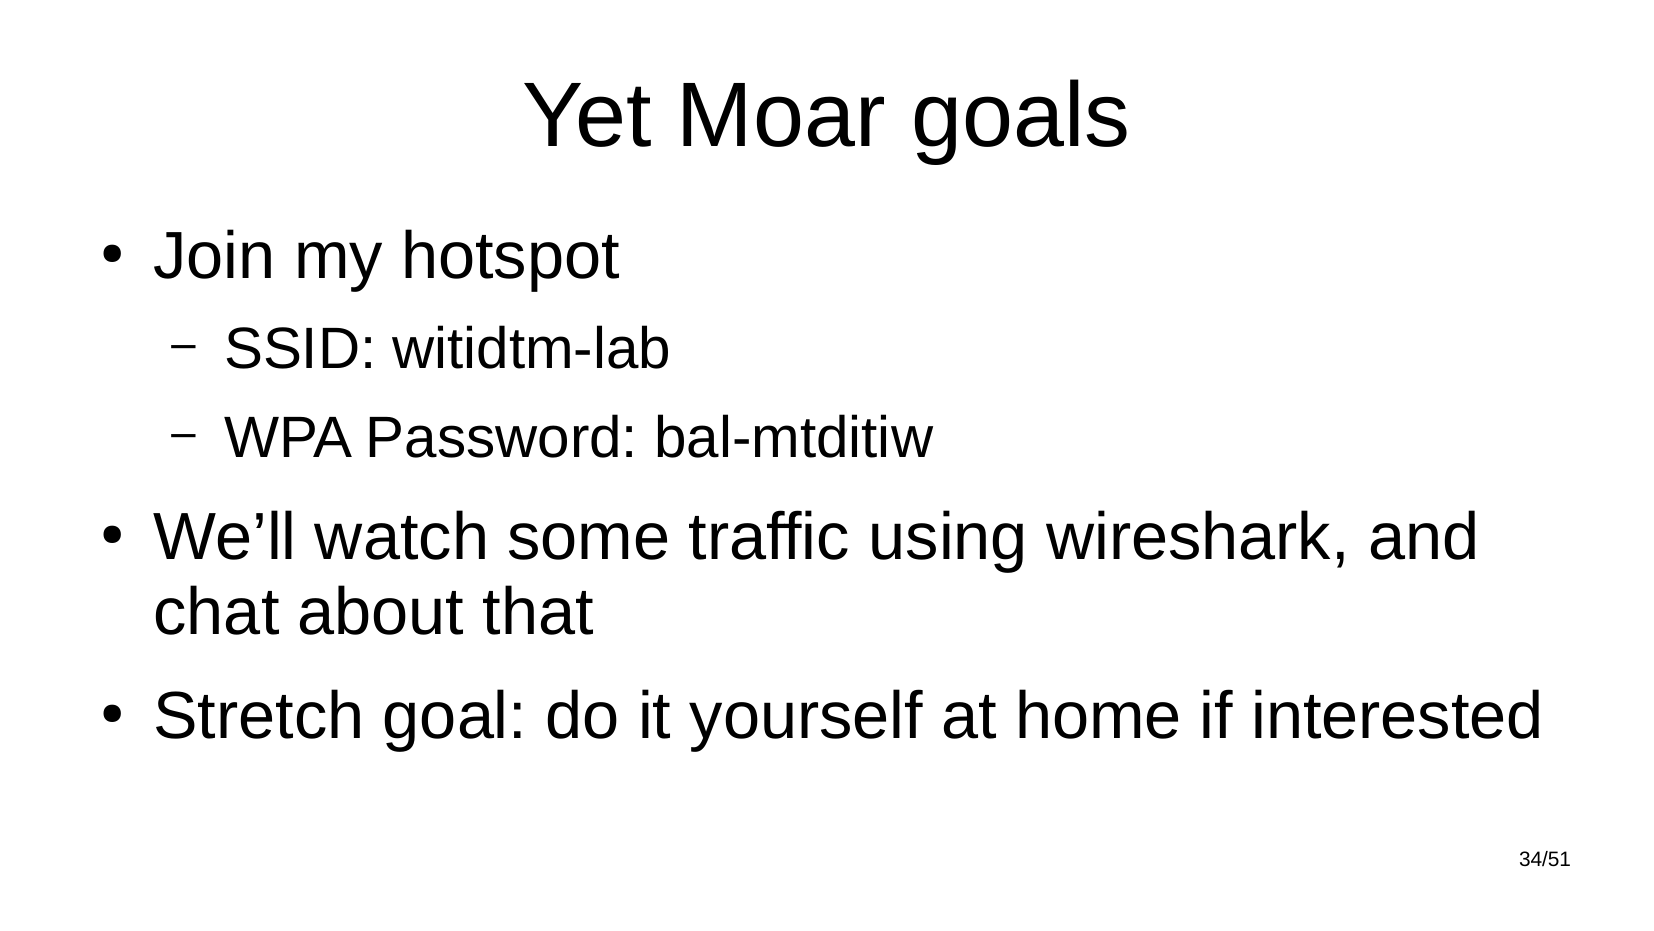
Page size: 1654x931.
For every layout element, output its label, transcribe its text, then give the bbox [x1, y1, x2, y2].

list Join my hotspot SSID: witidtm-lab WPA Password: bal-mtditiw We’ll watch some traffic using wireshark, and chat about that Stretch goal: do it yourself at home if interested [82, 217, 1571, 758]
title Yet Moar goals [82, 37, 1571, 193]
